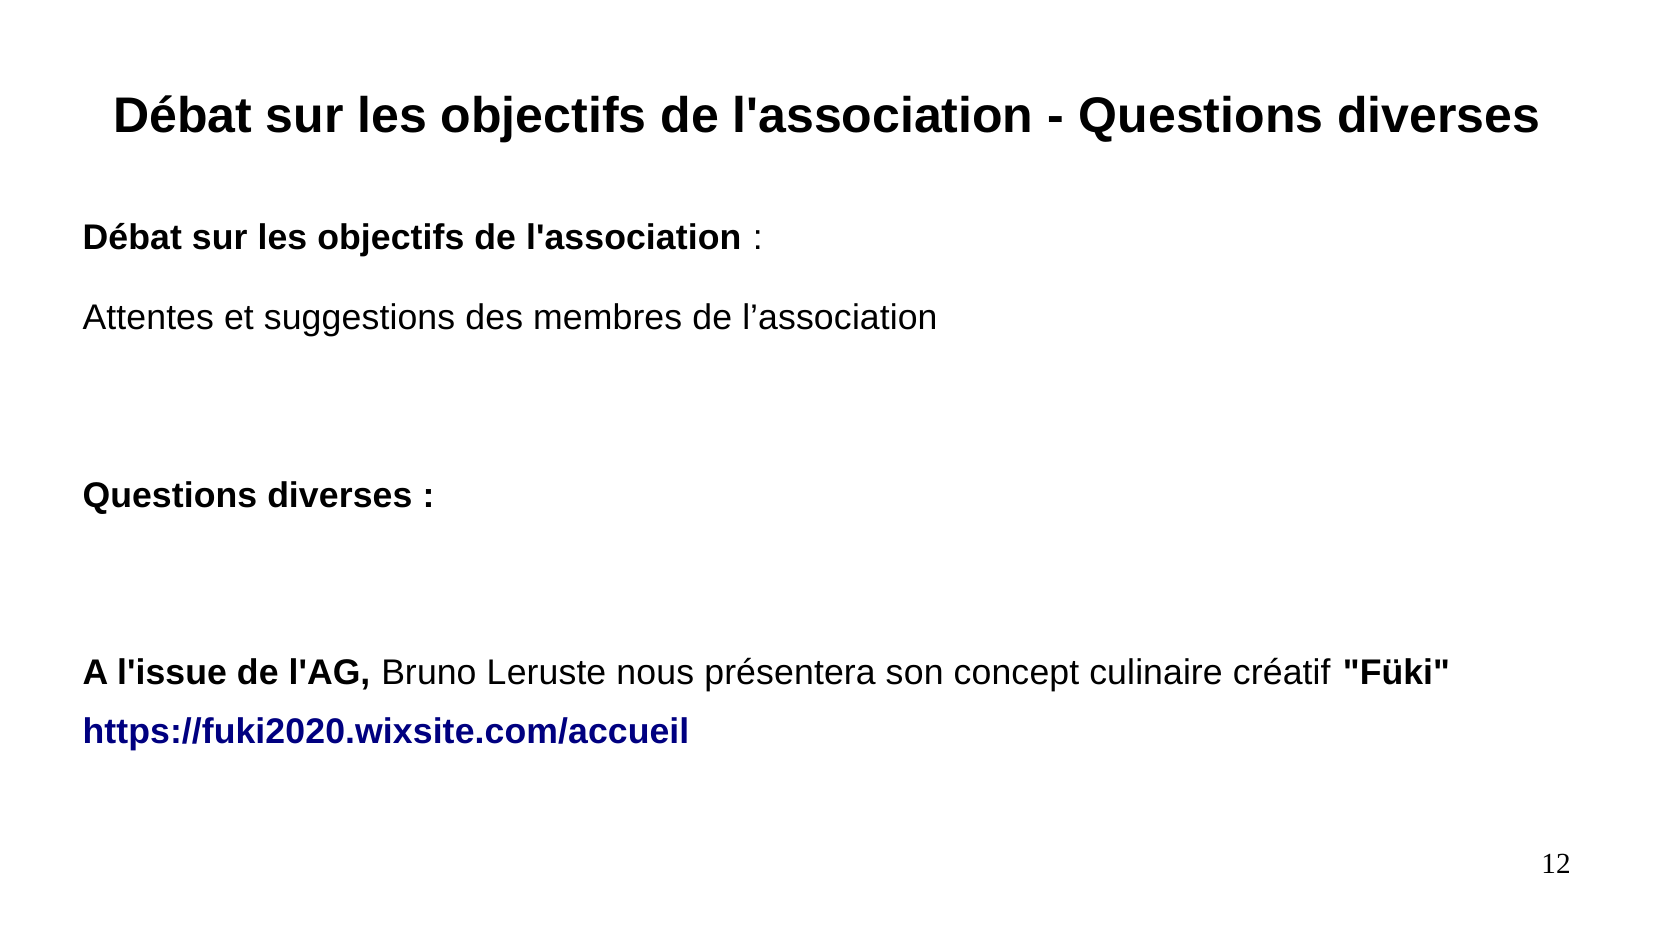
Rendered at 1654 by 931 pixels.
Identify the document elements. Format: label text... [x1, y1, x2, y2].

list Débat sur les objectifs de l'association : Attentes et suggestions des membres de l’association Questions diverses : A l'issue de l'AG, Bruno Leruste nous présentera son concept culinaire créatif "Füki" https://fuki2020.wixsite.com/accueil [82, 217, 1571, 758]
title Débat sur les objectifs de l'association - Questions diverses [82, 37, 1571, 193]
